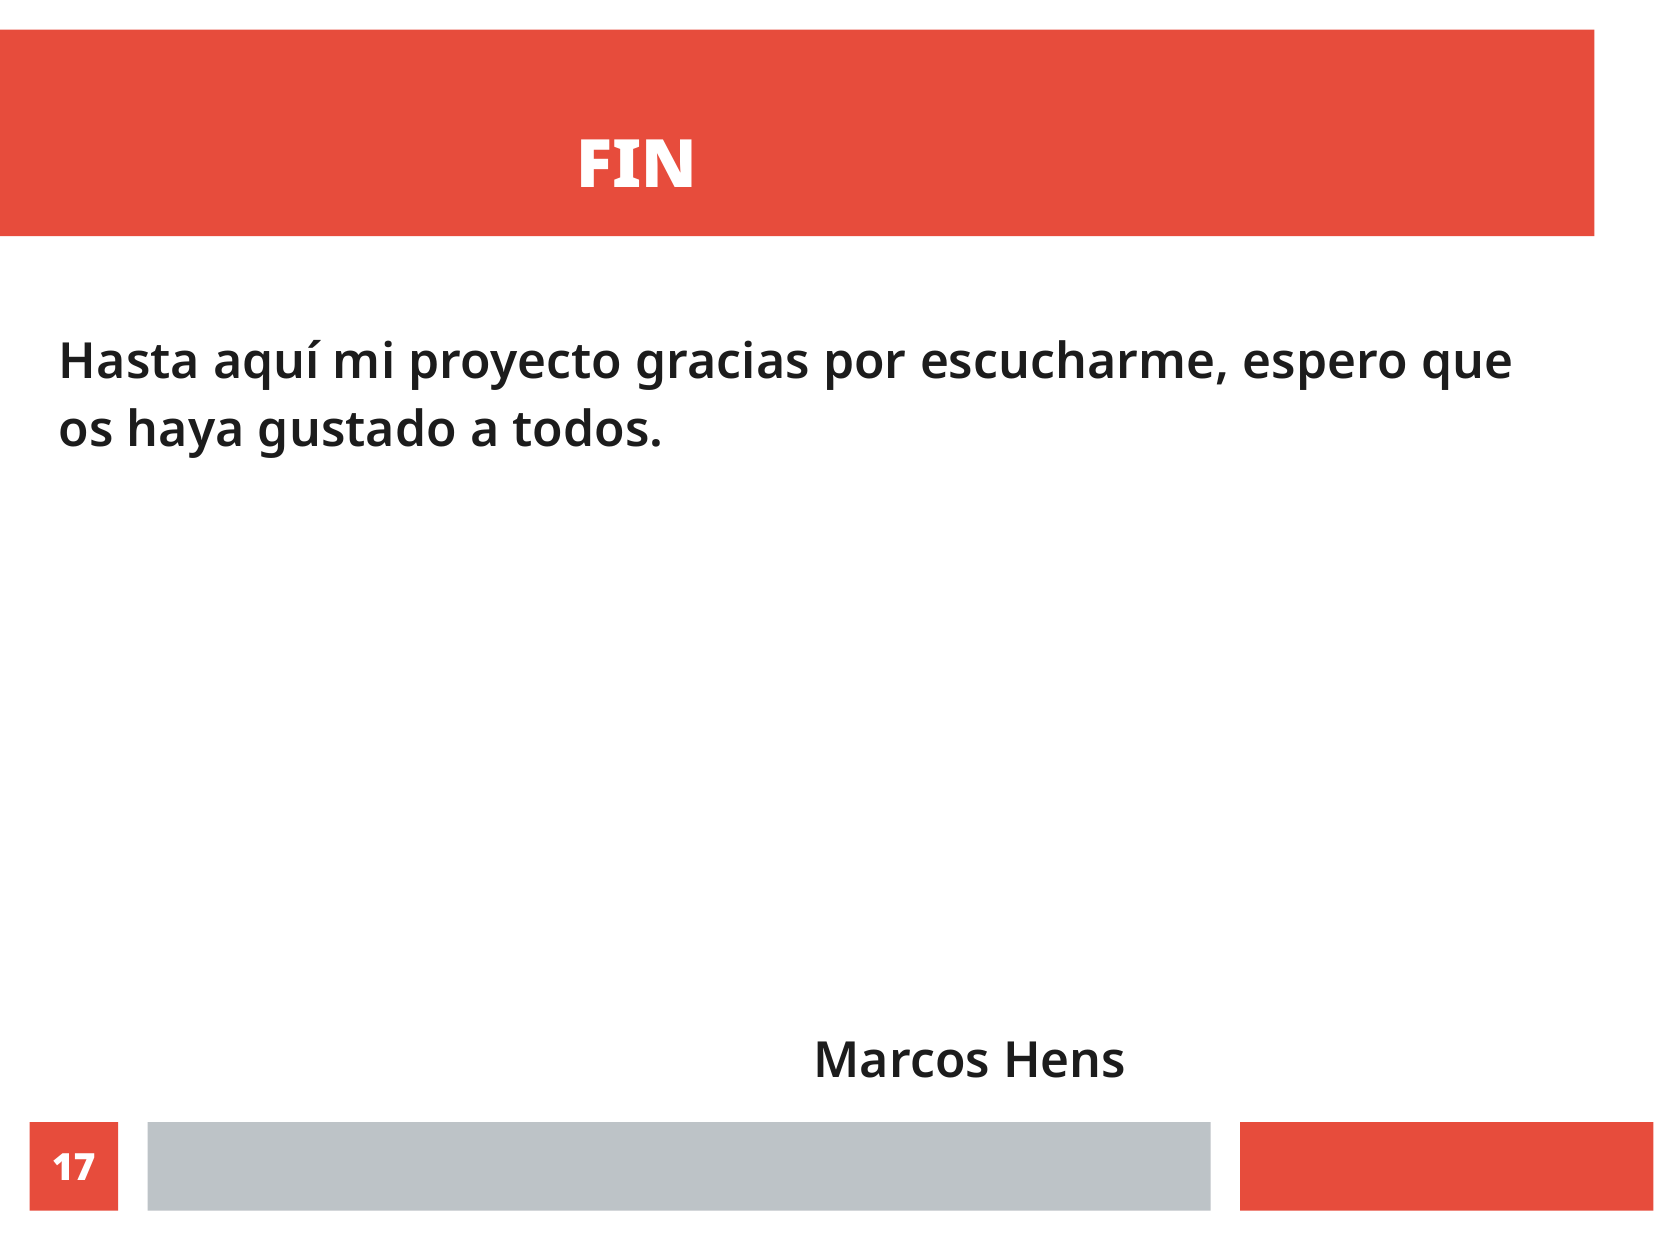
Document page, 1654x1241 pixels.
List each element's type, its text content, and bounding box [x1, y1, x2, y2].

list Hasta aquí mi proyecto gracias por escucharme, espero que os haya gustado a todos. Marcos Hens [59, 324, 1565, 1093]
title FIN [59, 59, 1595, 207]
